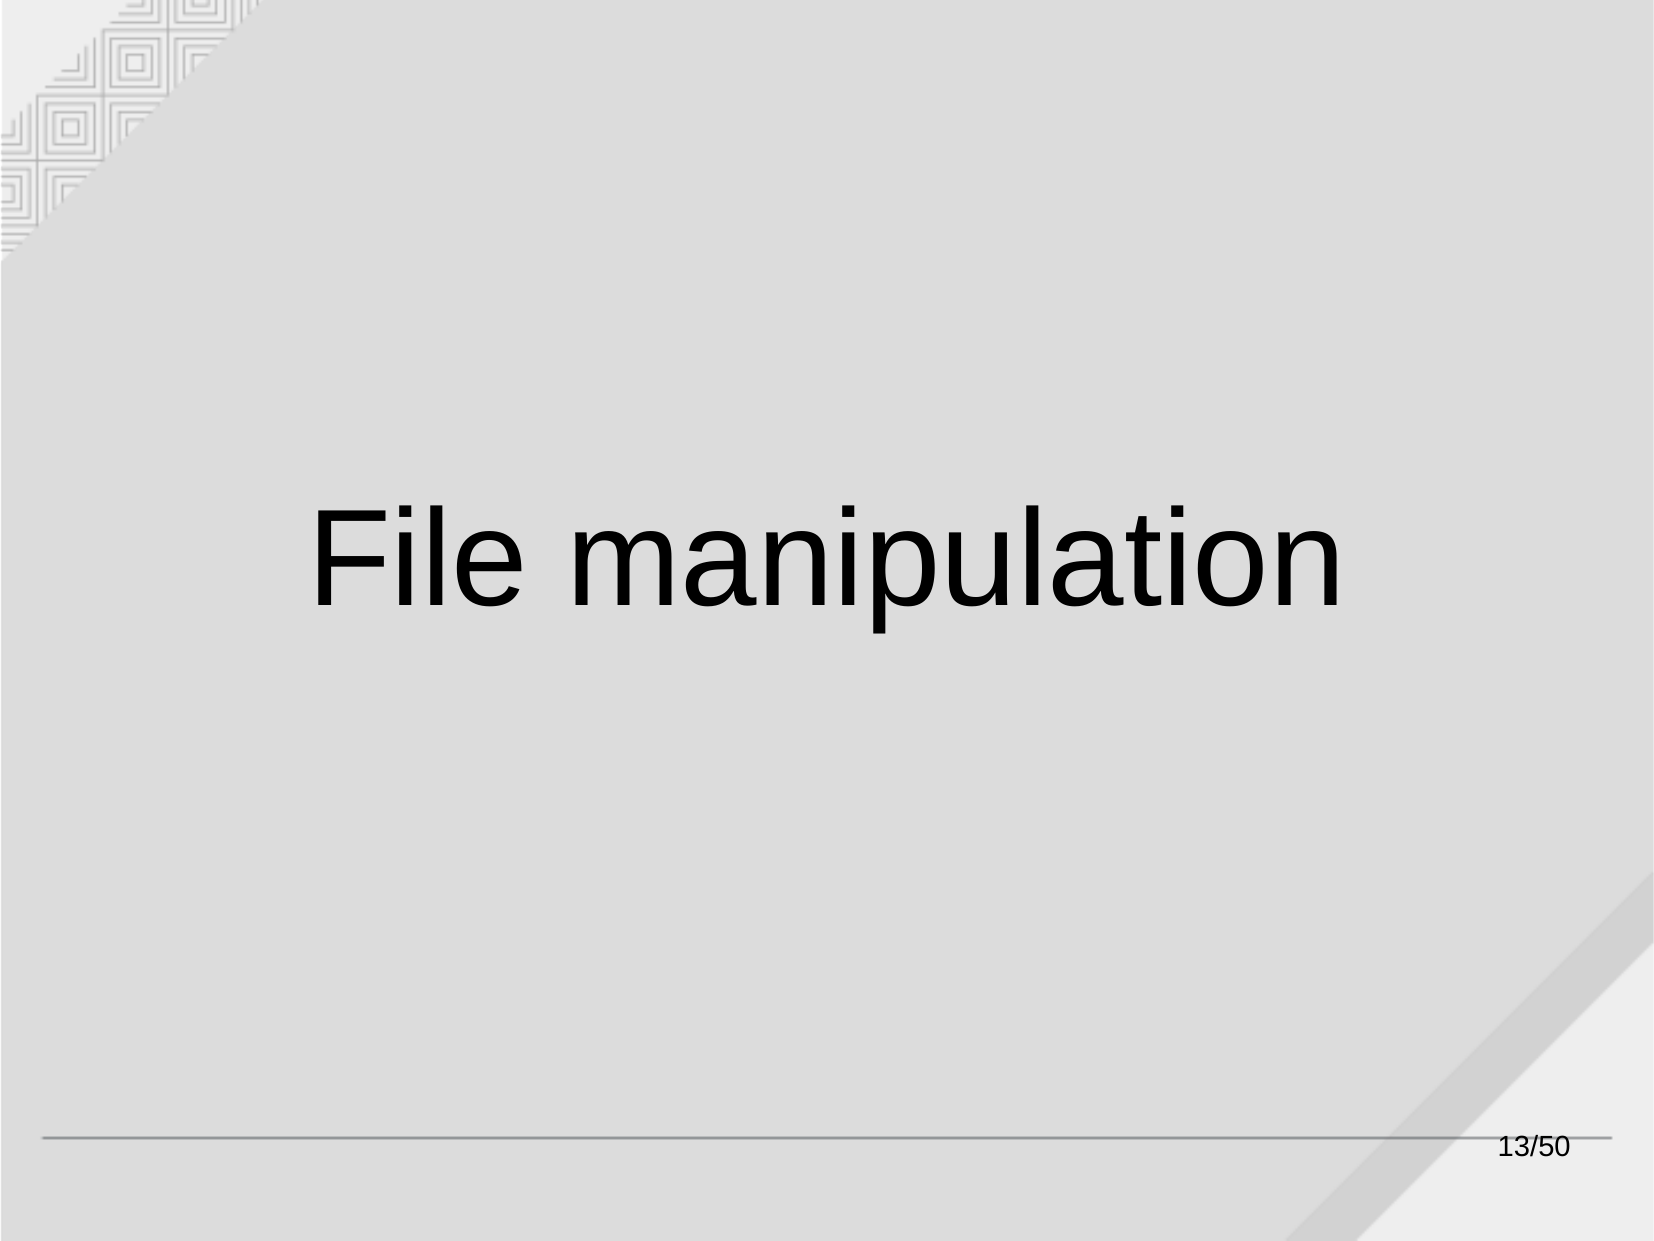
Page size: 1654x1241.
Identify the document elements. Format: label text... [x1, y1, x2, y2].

picture [0, 0, 1654, 1241]
title File manipulation [82, 480, 1571, 635]
